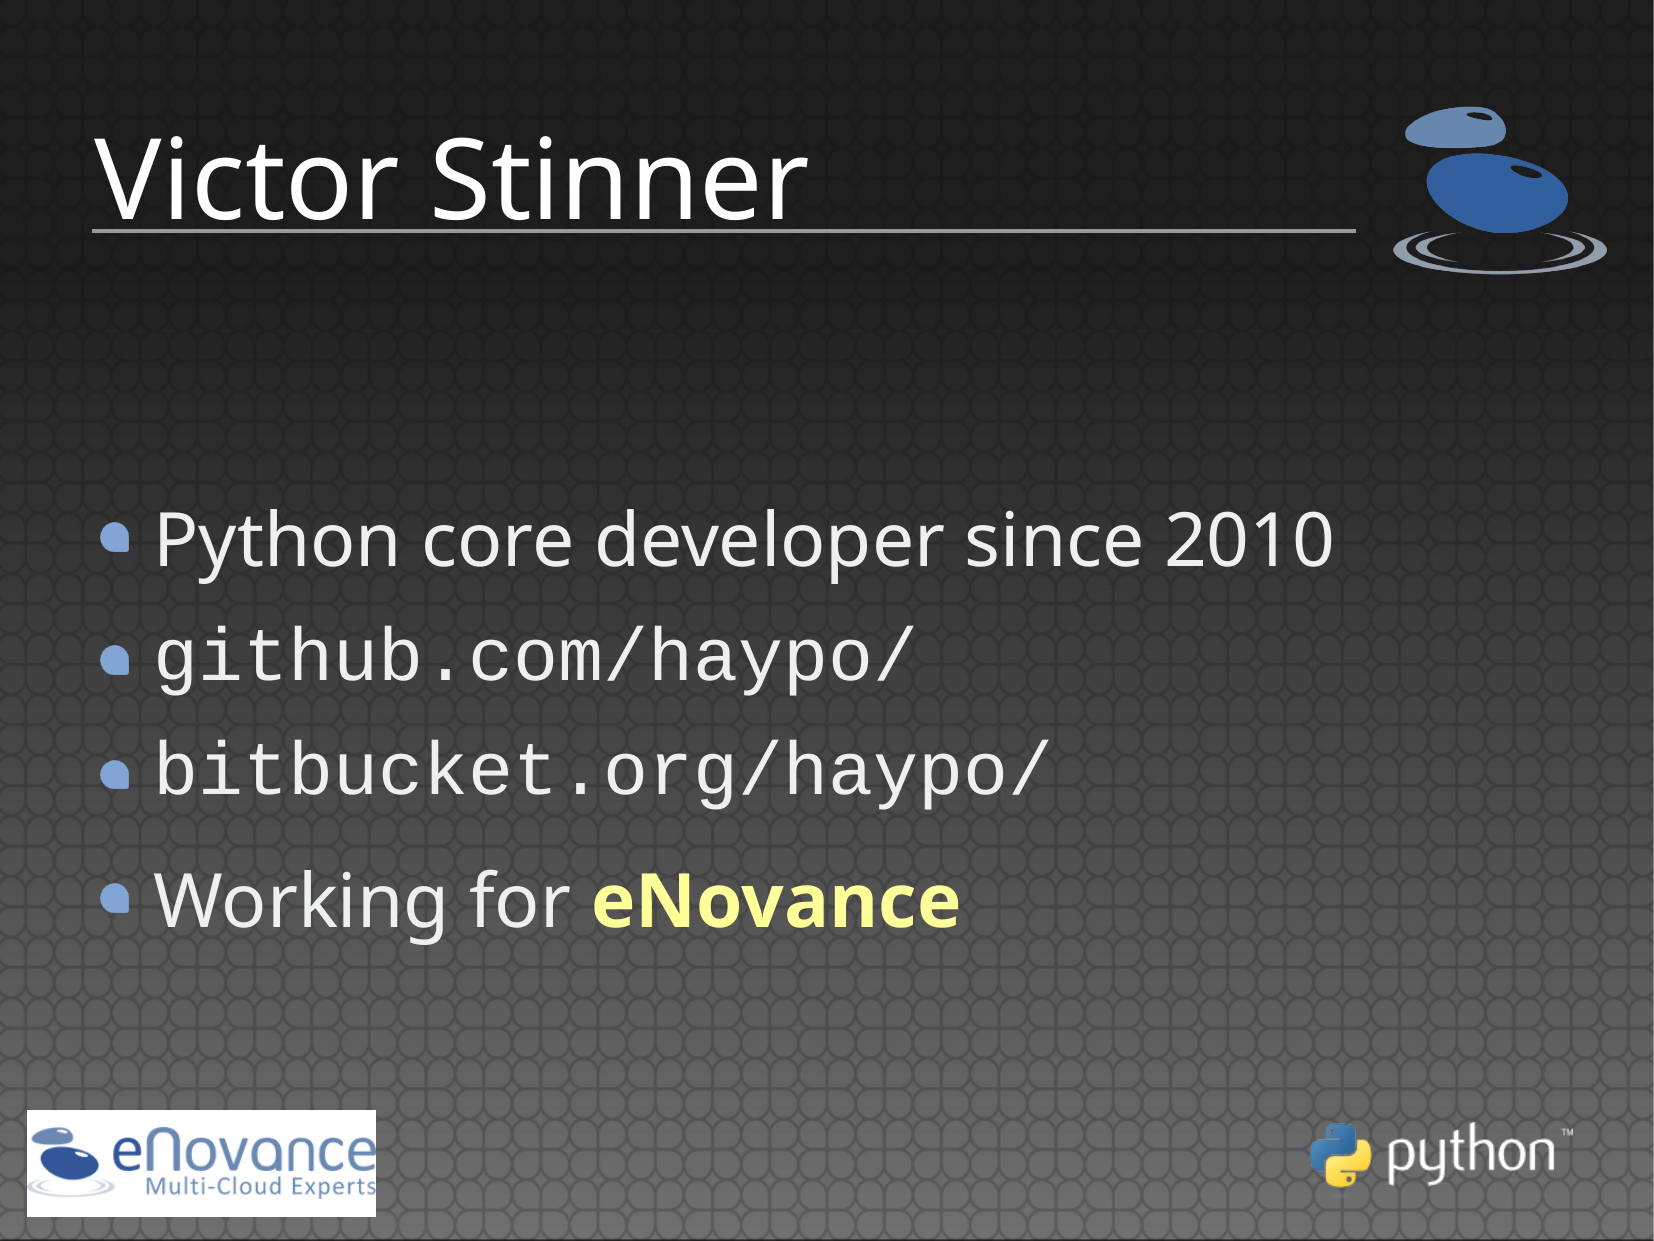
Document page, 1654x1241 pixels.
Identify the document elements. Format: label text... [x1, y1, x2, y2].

picture [0, 0, 1654, 1241]
title Victor Stinner [94, 100, 1426, 251]
list Python core developer since 2010 github.com/haypo/ bitbucket.org/haypo/ Working for eNovance [82, 354, 1571, 1094]
